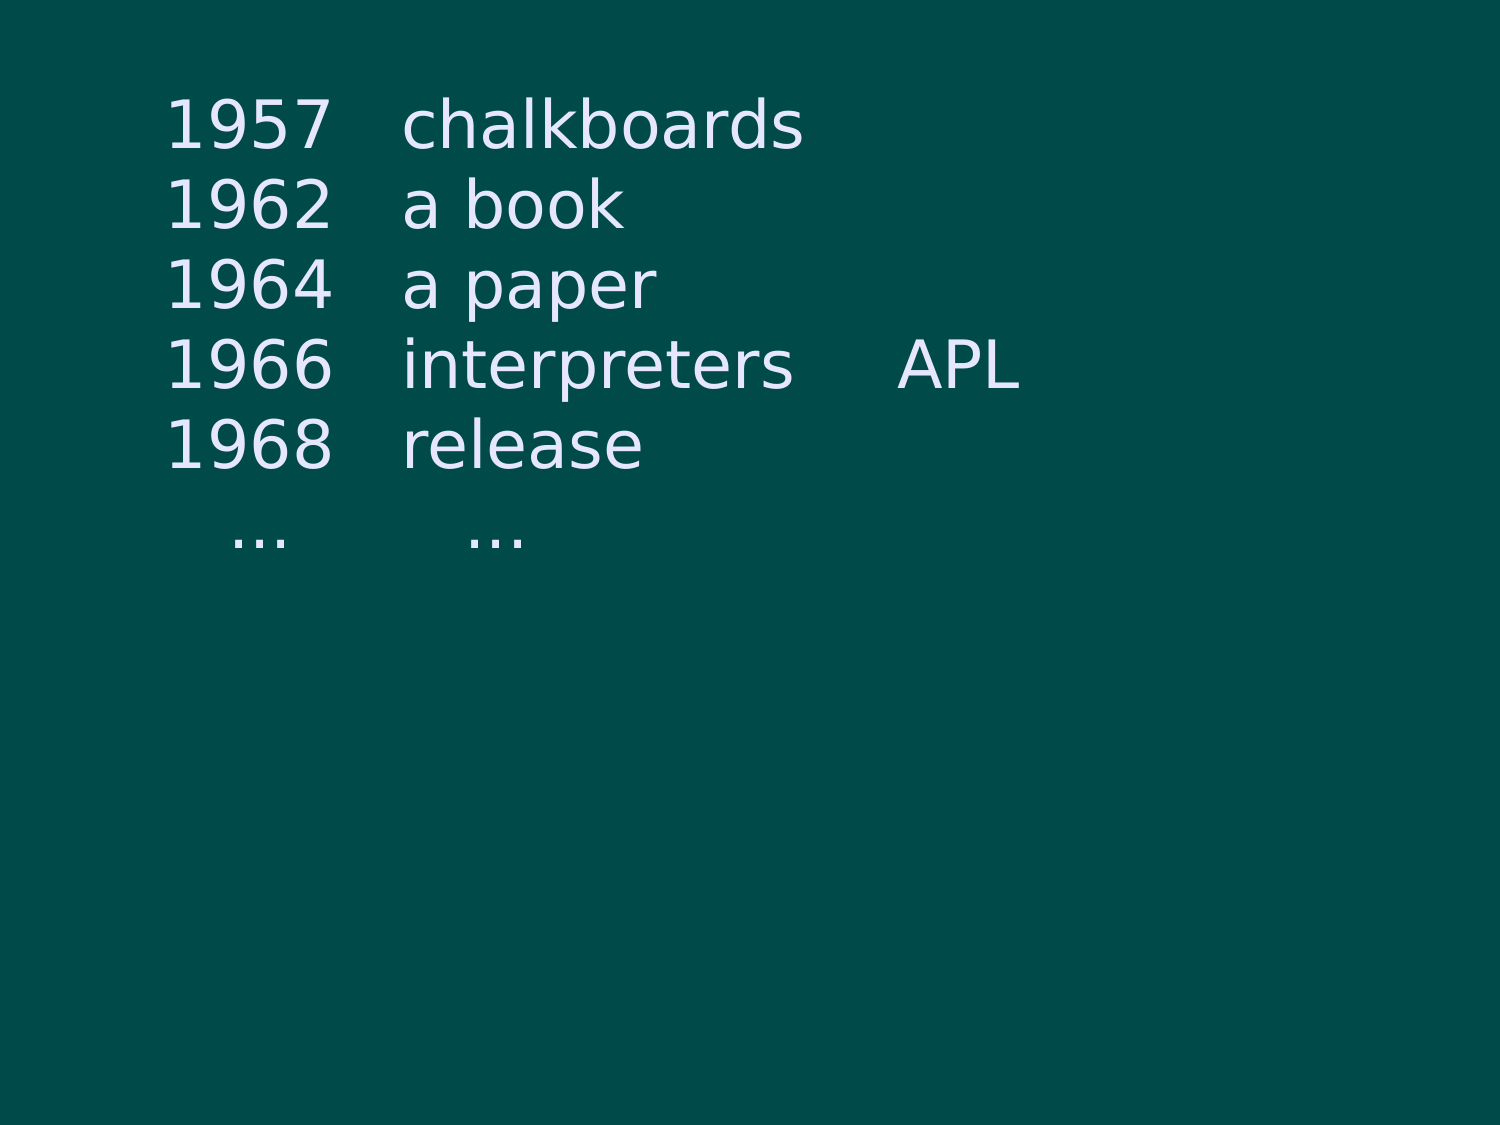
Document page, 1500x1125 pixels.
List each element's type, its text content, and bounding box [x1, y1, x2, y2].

text_box 1957 1962 1964 1966 1968 ... [150, 74, 406, 570]
text_box chalkboards a book a paper interpreters release ... [386, 75, 1456, 570]
text_box APL [882, 75, 1456, 410]
